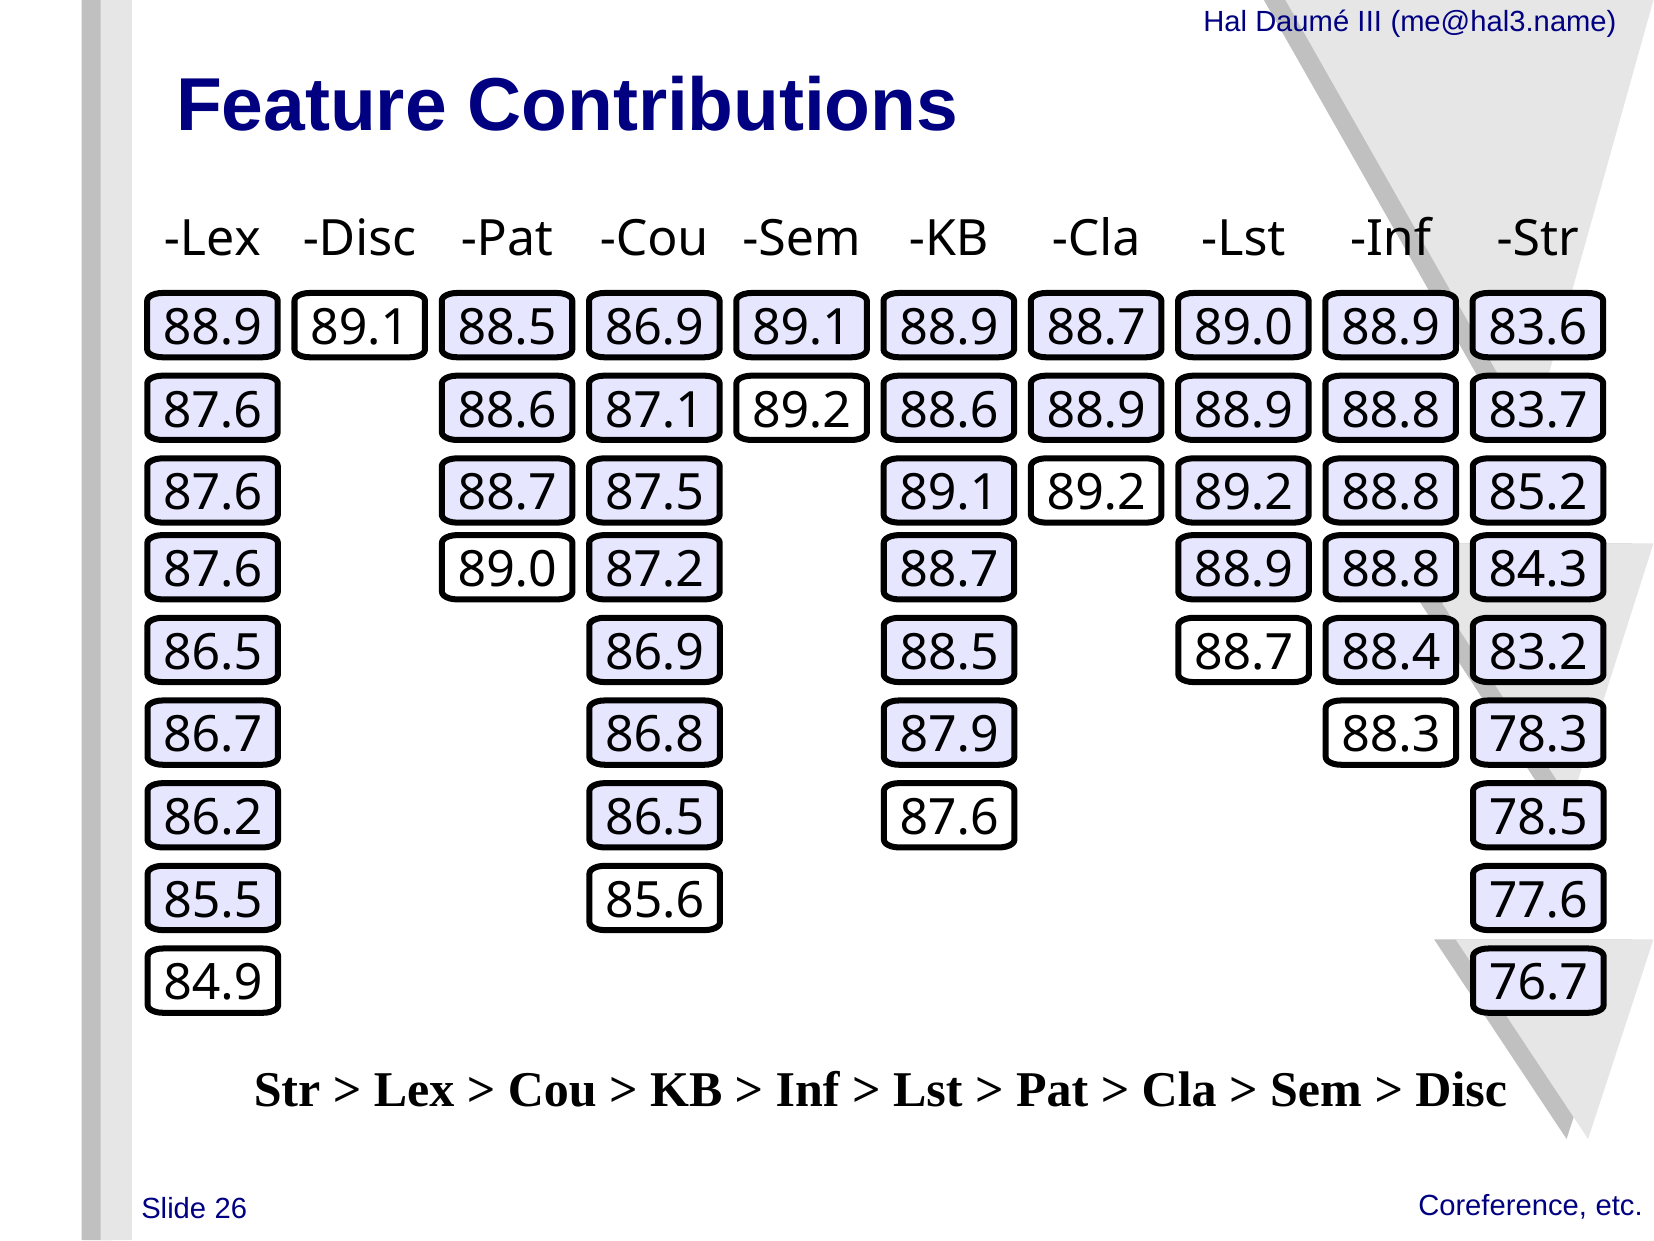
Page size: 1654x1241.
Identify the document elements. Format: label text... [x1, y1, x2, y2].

text_box 87.5 [589, 458, 720, 523]
text_box 89.1 [736, 292, 867, 358]
text_box 88.3 [1325, 700, 1457, 765]
text_box 87.6 [147, 375, 278, 440]
text_box -Disc [294, 204, 425, 269]
text_box Str > Lex > Cou > KB > Inf > Lst > Pat > Cla > Sem > Disc [170, 1061, 1591, 1118]
text_box 88.8 [1325, 458, 1457, 523]
text_box 86.5 [147, 617, 278, 683]
text_box 89.0 [1178, 292, 1309, 358]
text_box 88.9 [1178, 375, 1309, 440]
text_box 89.1 [294, 292, 425, 358]
text_box 88.6 [441, 375, 573, 440]
text_box 88.9 [1178, 535, 1309, 600]
text_box 89.2 [1030, 458, 1162, 523]
text_box 88.9 [1030, 375, 1162, 440]
text_box 86.8 [589, 700, 720, 765]
text_box 87.6 [147, 535, 278, 600]
text_box -Lex [147, 204, 278, 269]
title Feature Contributions [176, 44, 1509, 166]
text_box 87.1 [589, 375, 720, 440]
text_box 85.6 [589, 865, 720, 931]
text_box 88.4 [1325, 617, 1457, 683]
text_box 88.7 [1178, 617, 1309, 683]
text_box 86.9 [589, 617, 720, 683]
text_box 83.6 [1472, 292, 1604, 358]
text_box 87.9 [883, 700, 1015, 765]
text_box -Cla [1030, 204, 1162, 269]
text_box 88.6 [883, 375, 1015, 440]
text_box 88.9 [1325, 292, 1456, 358]
text_box 88.5 [441, 292, 573, 358]
text_box 85.2 [1472, 458, 1604, 523]
text_box 88.7 [883, 535, 1015, 600]
text_box 89.2 [1178, 458, 1309, 523]
text_box 87.2 [589, 535, 720, 600]
text_box 89.2 [736, 375, 867, 440]
text_box 78.5 [1473, 783, 1604, 848]
text_box 88.5 [883, 617, 1015, 683]
text_box 88.8 [1325, 375, 1456, 440]
text_box 76.7 [1473, 948, 1604, 1013]
text_box 87.6 [883, 783, 1015, 848]
text_box 88.8 [1325, 535, 1457, 600]
text_box 89.1 [883, 458, 1015, 523]
text_box 86.7 [147, 700, 278, 765]
text_box -Str [1472, 204, 1604, 269]
text_box -Lst [1178, 204, 1309, 269]
text_box 88.9 [147, 292, 278, 358]
text_box 86.5 [589, 783, 720, 848]
text_box 88.7 [441, 458, 573, 523]
text_box 88.7 [1030, 292, 1162, 358]
text_box -Sem [736, 204, 867, 269]
text_box 83.7 [1472, 375, 1604, 440]
text_box 89.0 [441, 535, 573, 600]
text_box 77.6 [1473, 865, 1604, 931]
text_box 86.9 [589, 292, 720, 358]
text_box -KB [883, 204, 1014, 269]
text_box -Inf [1325, 204, 1456, 269]
text_box 88.9 [883, 292, 1015, 358]
text_box 78.3 [1473, 700, 1604, 765]
text_box -Cou [589, 204, 720, 269]
text_box 84.9 [147, 948, 279, 1013]
text_box 83.2 [1472, 617, 1604, 683]
text_box 84.3 [1472, 535, 1604, 600]
text_box -Pat [441, 204, 573, 269]
text_box 87.6 [147, 458, 278, 523]
text_box 86.2 [147, 783, 279, 848]
text_box 85.5 [147, 865, 279, 931]
